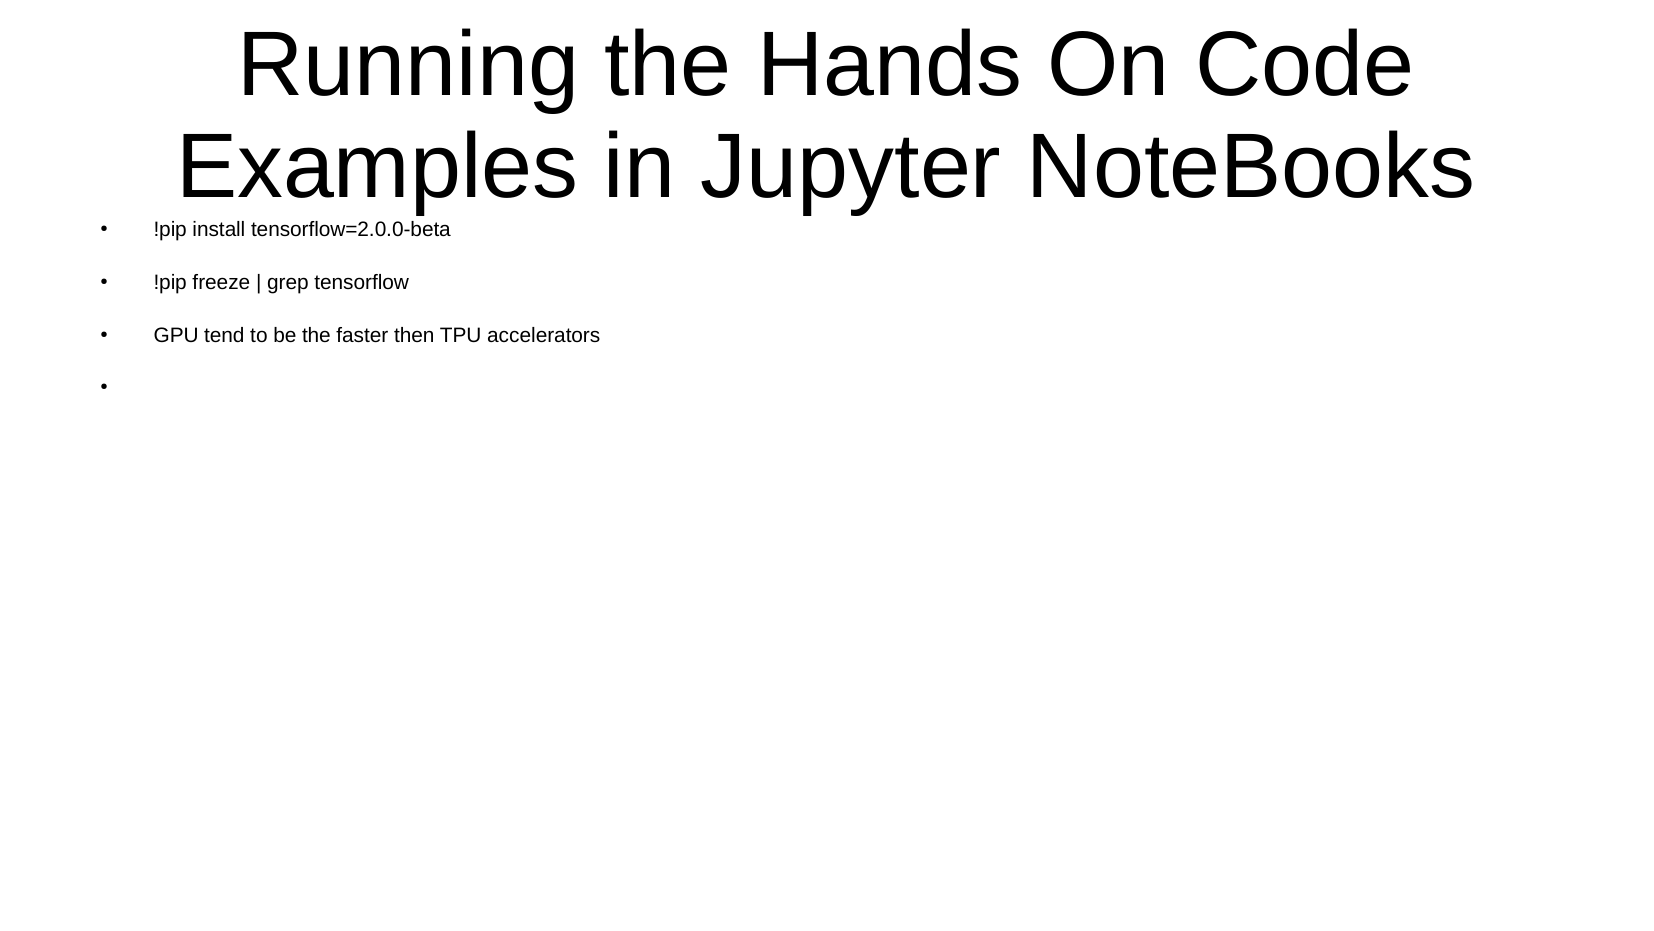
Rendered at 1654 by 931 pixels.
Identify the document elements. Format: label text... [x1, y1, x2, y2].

list !pip install tensorflow=2.0.0-beta !pip freeze | grep tensorflow GPU tend to be the faster then TPU accelerators [82, 217, 1636, 916]
title Running the Hands On Code Examples in Jupyter NoteBooks [82, 12, 1571, 217]
